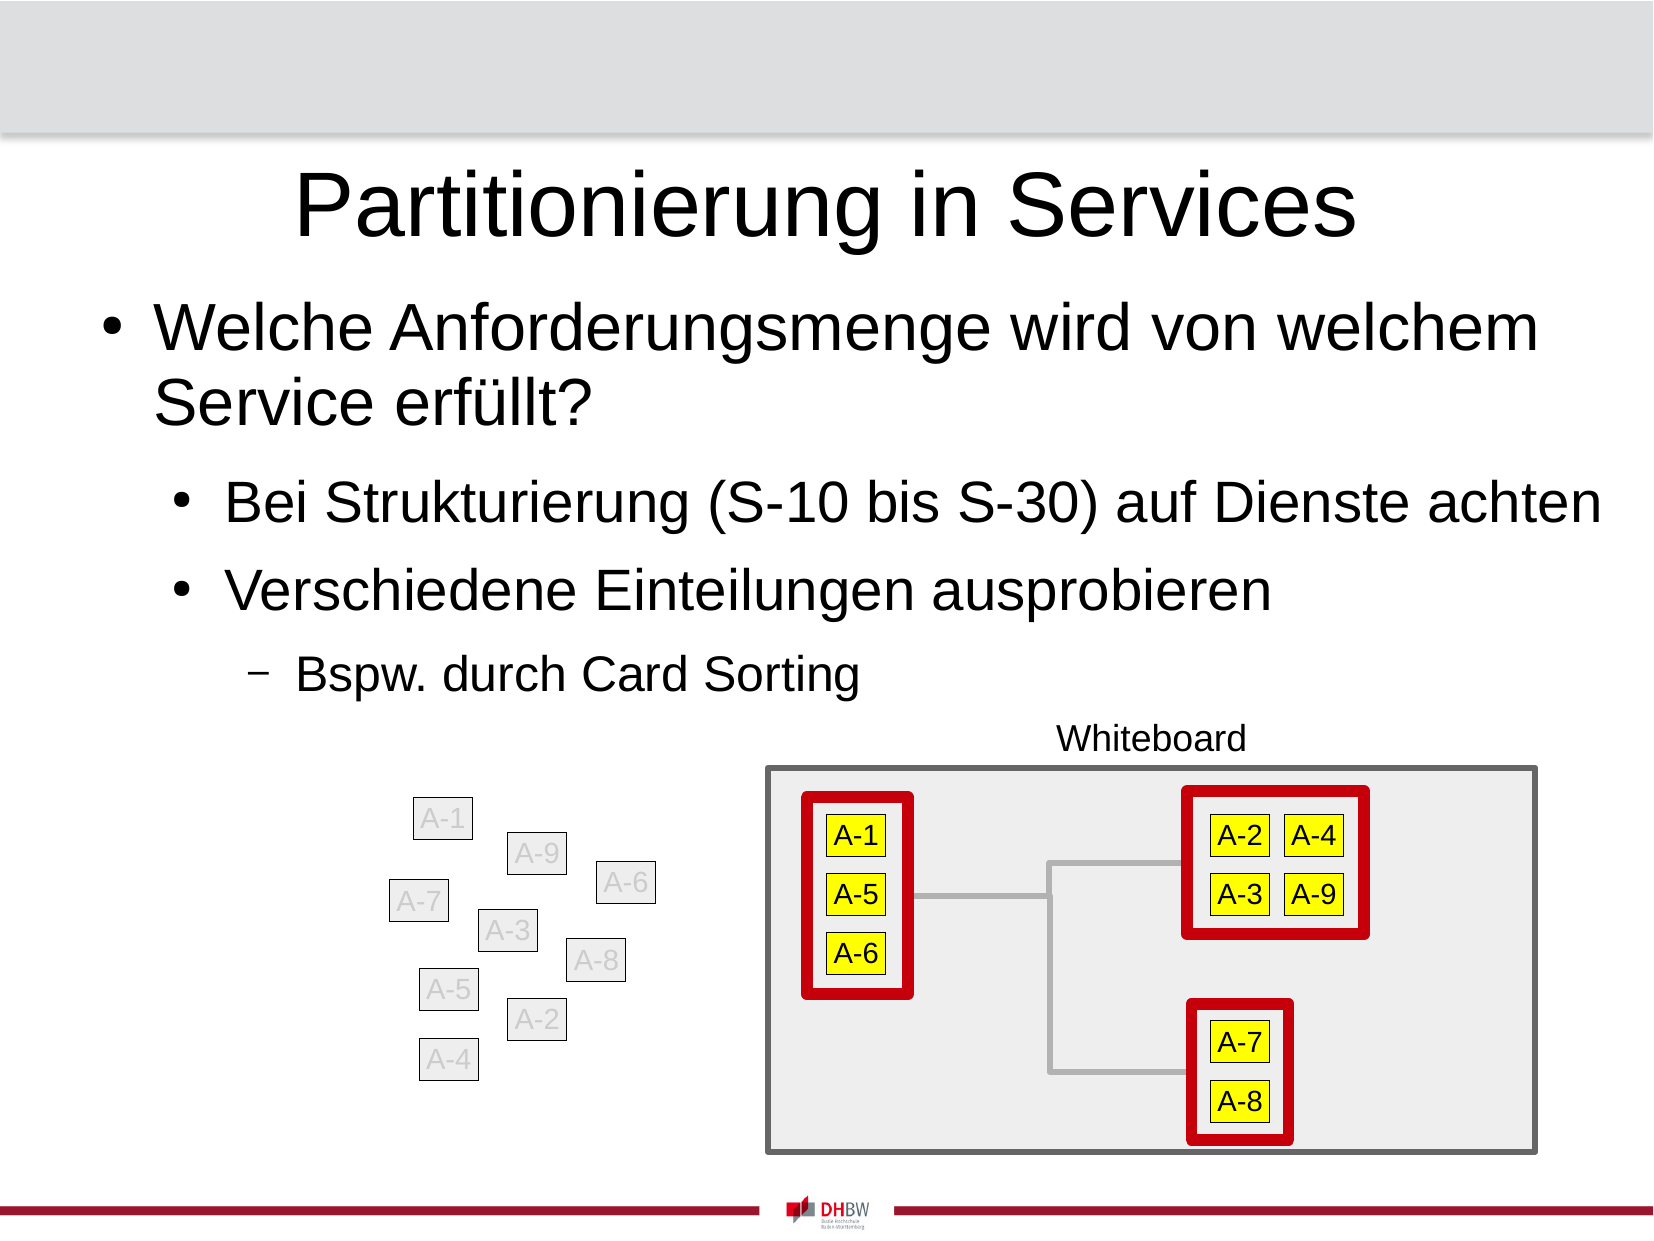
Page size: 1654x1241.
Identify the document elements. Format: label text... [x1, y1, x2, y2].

text_box A-7 [389, 879, 449, 922]
text_box A-5 [419, 968, 479, 1011]
text_box A-7 [1210, 1020, 1270, 1063]
text_box A-5 [826, 873, 886, 916]
text_box A-2 [1210, 814, 1270, 857]
text_box A-6 [826, 932, 886, 975]
text_box A-8 [1210, 1080, 1270, 1123]
text_box A-3 [1210, 873, 1270, 916]
text_box A-2 [507, 998, 567, 1041]
text_box A-6 [596, 861, 656, 904]
text_box A-1 [413, 797, 473, 840]
text_box A-9 [507, 832, 567, 875]
text_box A-9 [1284, 873, 1344, 916]
text_box A-3 [478, 909, 538, 952]
list Welche Anforderungsmenge wird von welchem Service erfüllt? Bei Strukturierung (S-10 bis S-30) auf Dienste achten Verschiedene Einteilungen ausprobieren Bspw. durch Card Sorting [82, 290, 1625, 767]
text_box A-8 [566, 938, 626, 982]
title Partitionierung in Services [82, 147, 1571, 257]
text_box A-1 [826, 814, 886, 857]
text_box Whiteboard [767, 767, 1536, 1152]
text_box A-4 [1284, 814, 1344, 857]
text_box A-4 [419, 1038, 479, 1081]
picture [0, 1, 1654, 1237]
